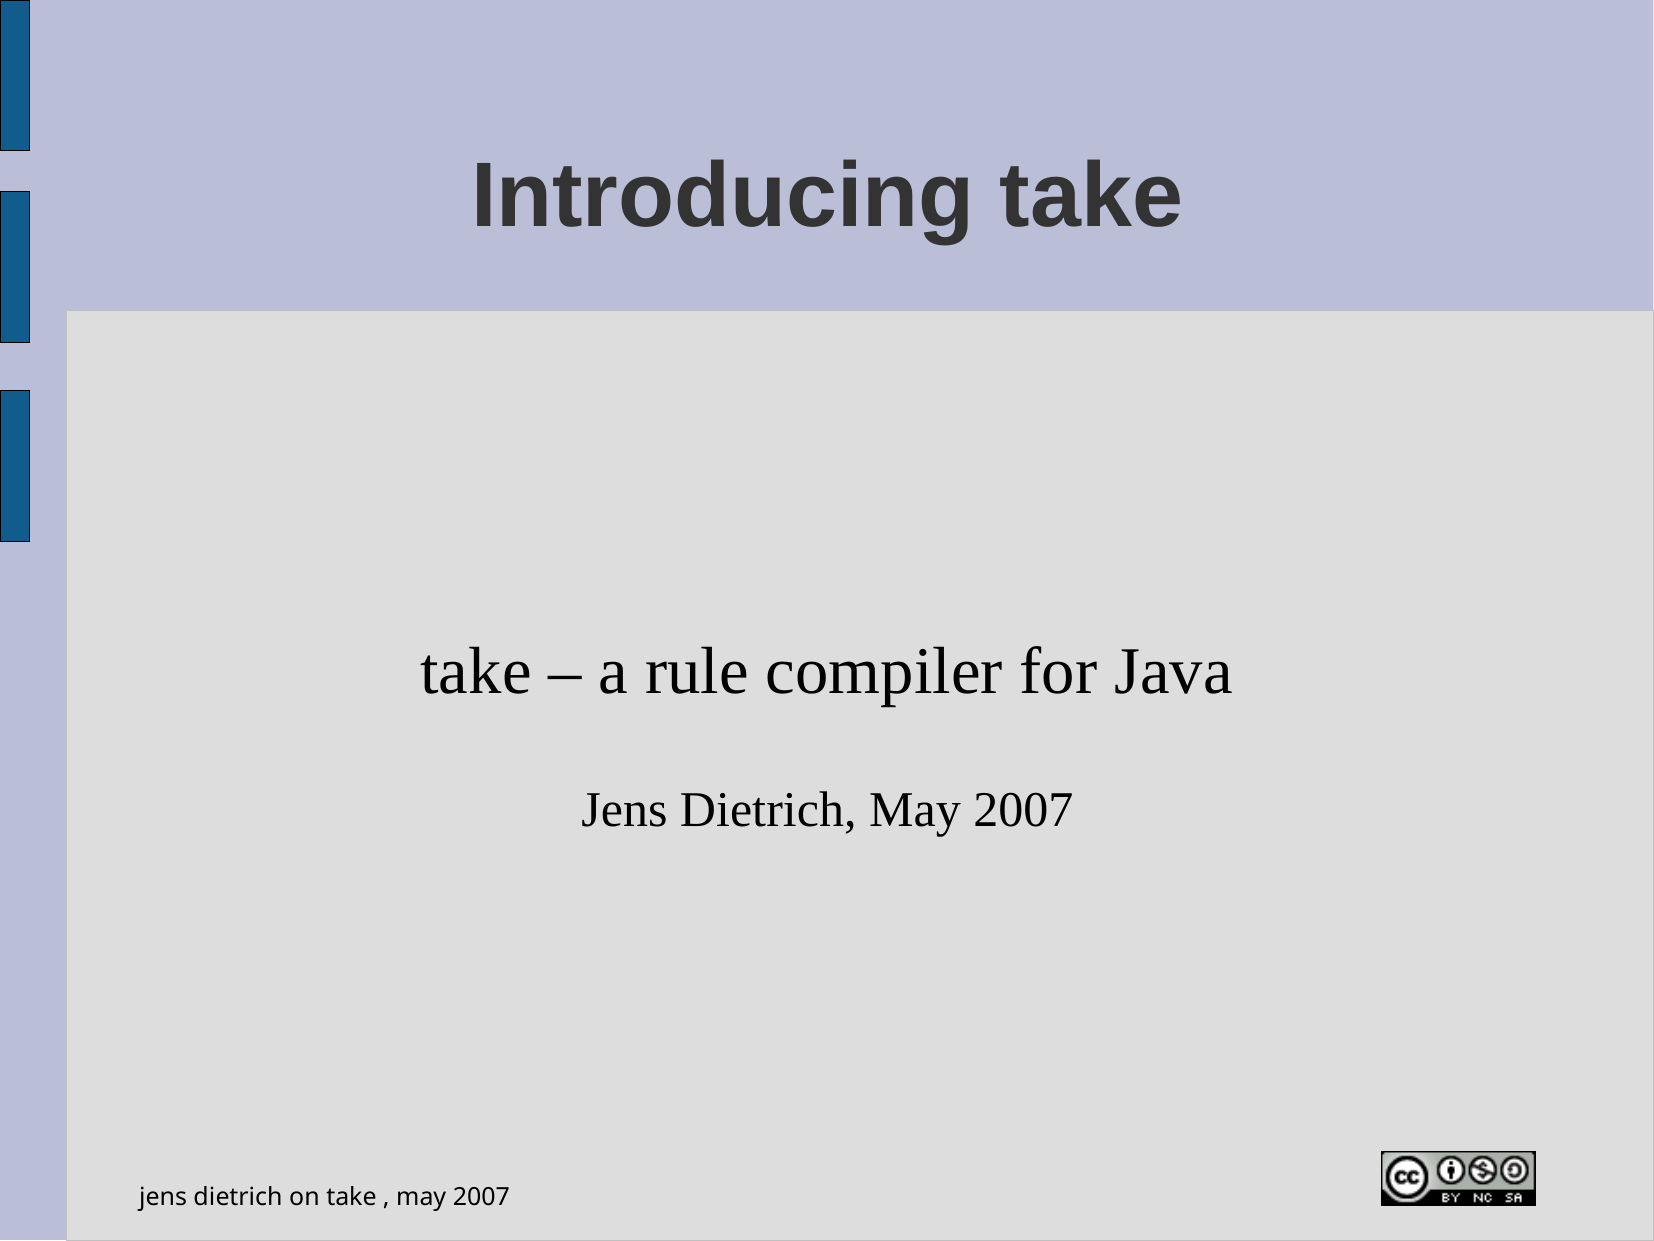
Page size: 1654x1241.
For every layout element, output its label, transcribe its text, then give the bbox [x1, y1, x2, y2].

subtitle take – a rule compiler for Java Jens Dietrich, May 2007 [121, 344, 1534, 1127]
picture [1381, 1151, 1536, 1206]
title Introducing take [121, 91, 1534, 299]
